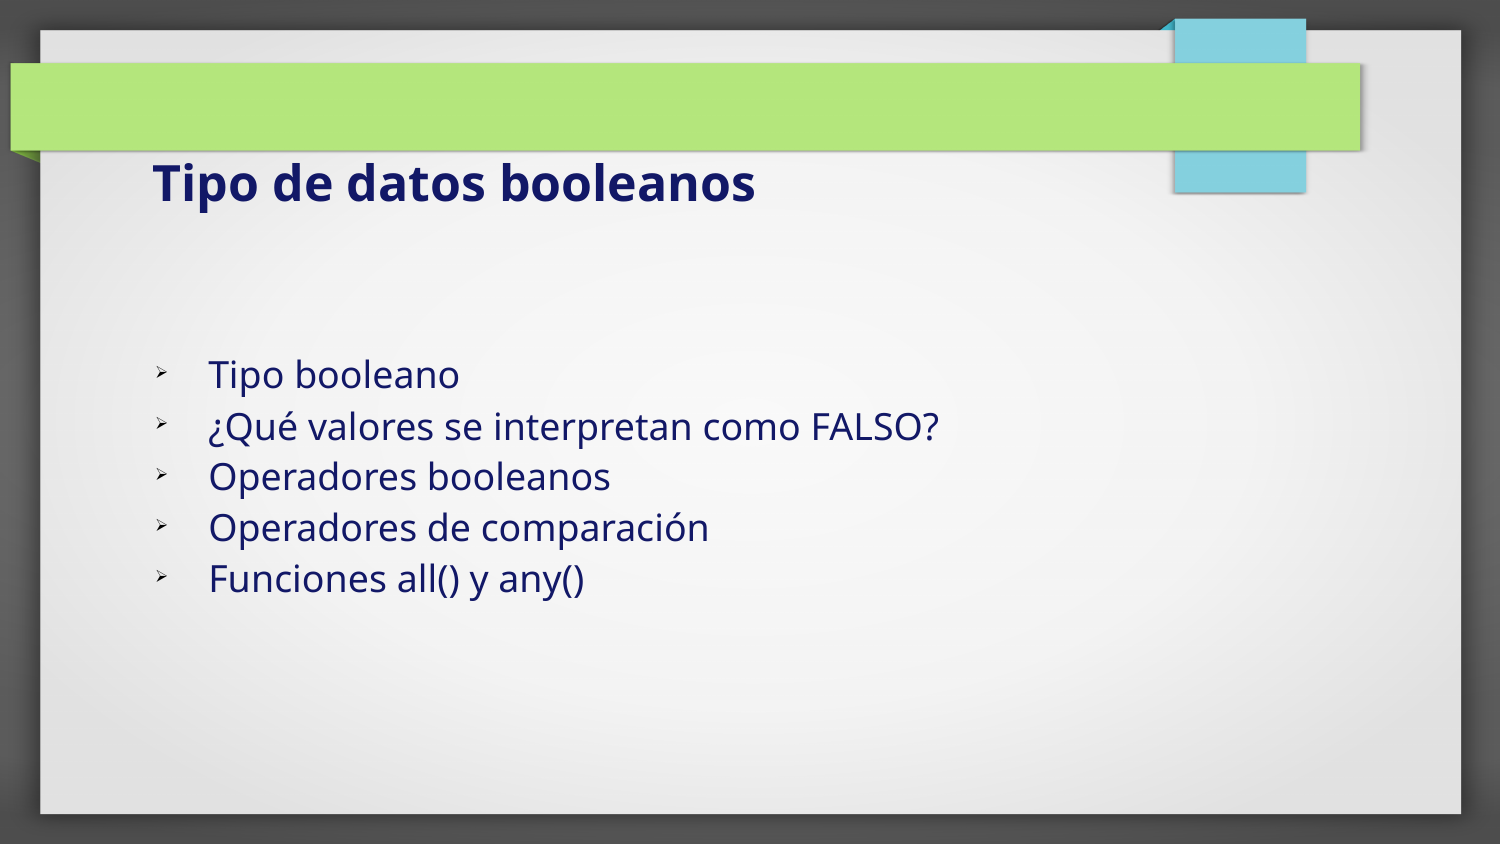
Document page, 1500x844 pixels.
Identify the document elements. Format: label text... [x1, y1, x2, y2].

title Tipo de datos booleanos [137, 146, 1011, 227]
picture [0, 0, 1500, 844]
list Tipo booleano ¿Qué valores se interpretan como FALSO? Operadores booleanos Operadores de comparación Funciones all() y any() [137, 246, 1099, 844]
